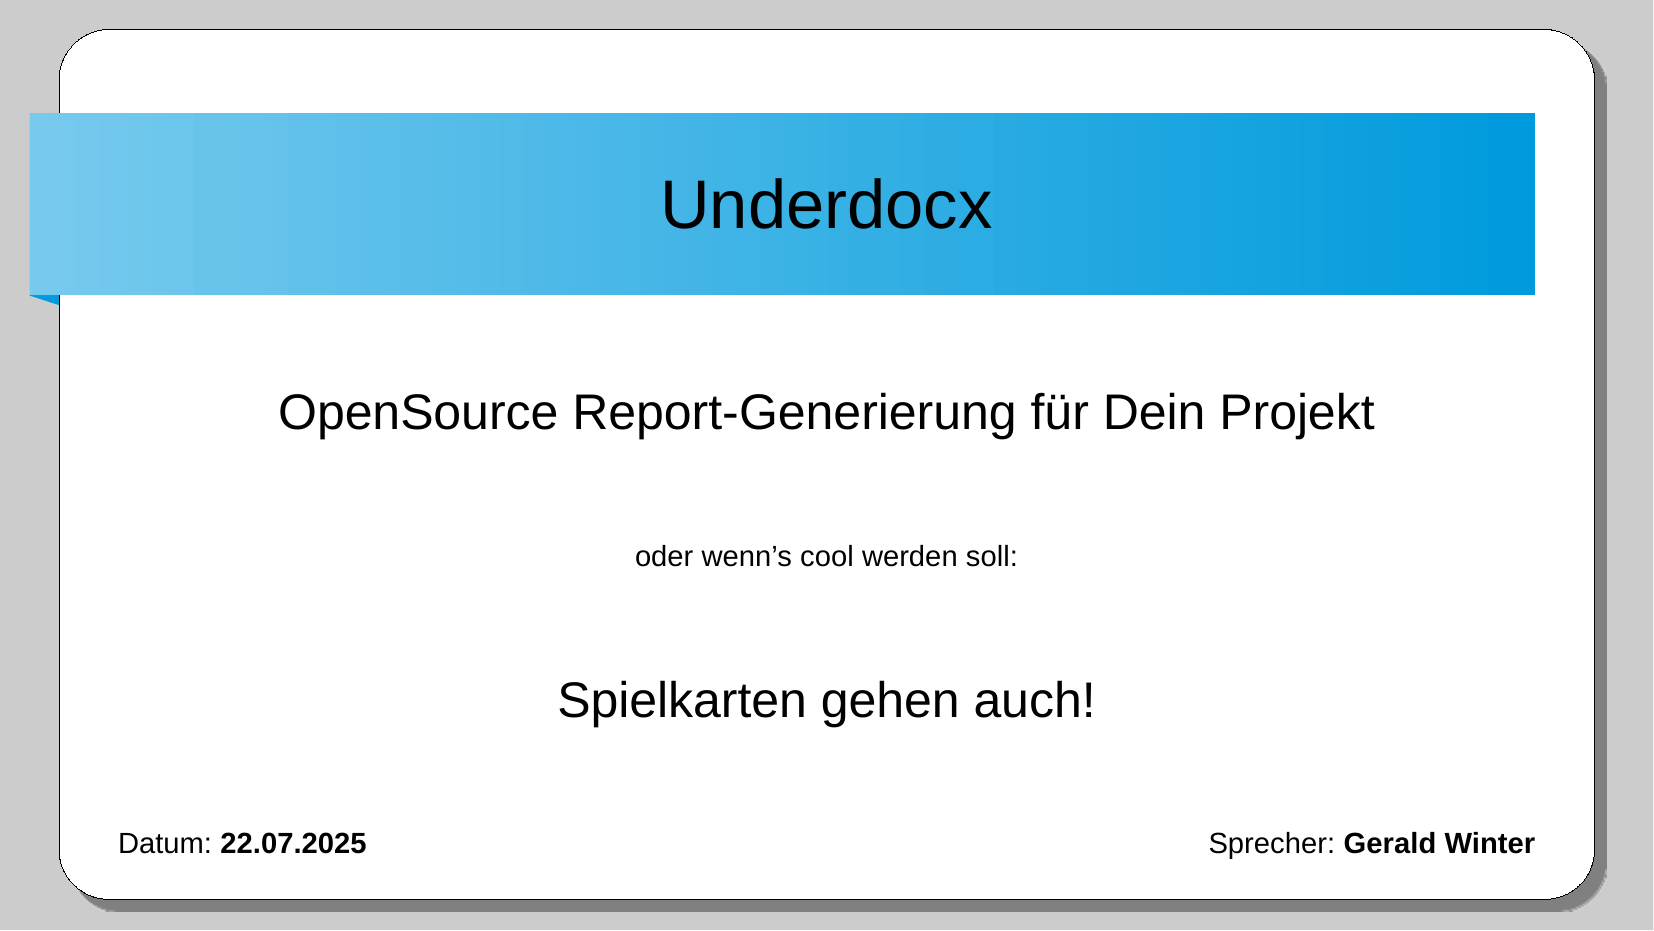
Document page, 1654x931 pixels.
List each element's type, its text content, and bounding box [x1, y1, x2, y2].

list Sprecher: Gerald Winter [1122, 826, 1536, 886]
title Underdocx [118, 113, 1536, 296]
list OpenSource Report-Generierung für Dein Projekt oder wenn’s cool werden soll: Spielkarten gehen auch! [118, 383, 1536, 798]
list Datum: 22.07.2025 [118, 826, 768, 886]
